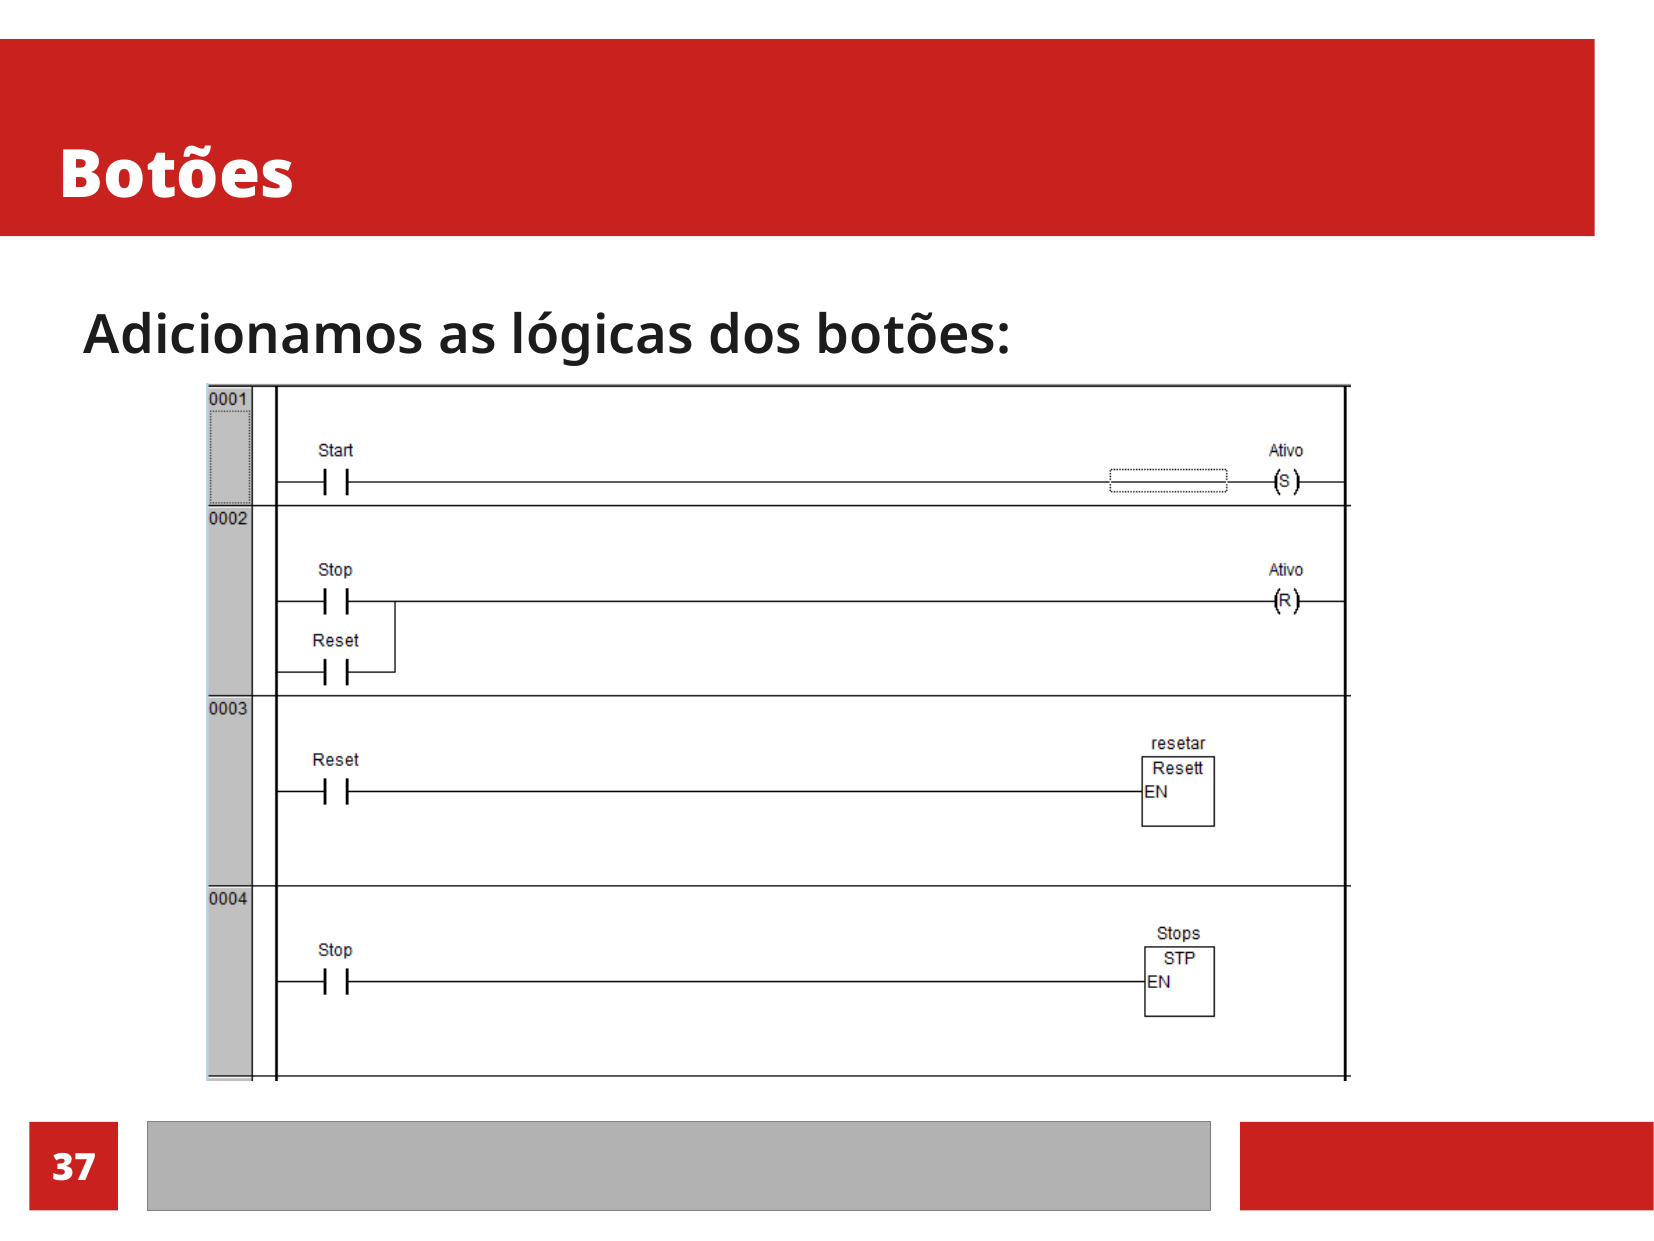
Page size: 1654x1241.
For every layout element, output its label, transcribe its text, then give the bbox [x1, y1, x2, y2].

picture [206, 383, 1351, 1081]
title Botões [58, 58, 1595, 217]
list Adicionamos as lógicas dos botões: [58, 295, 1595, 384]
